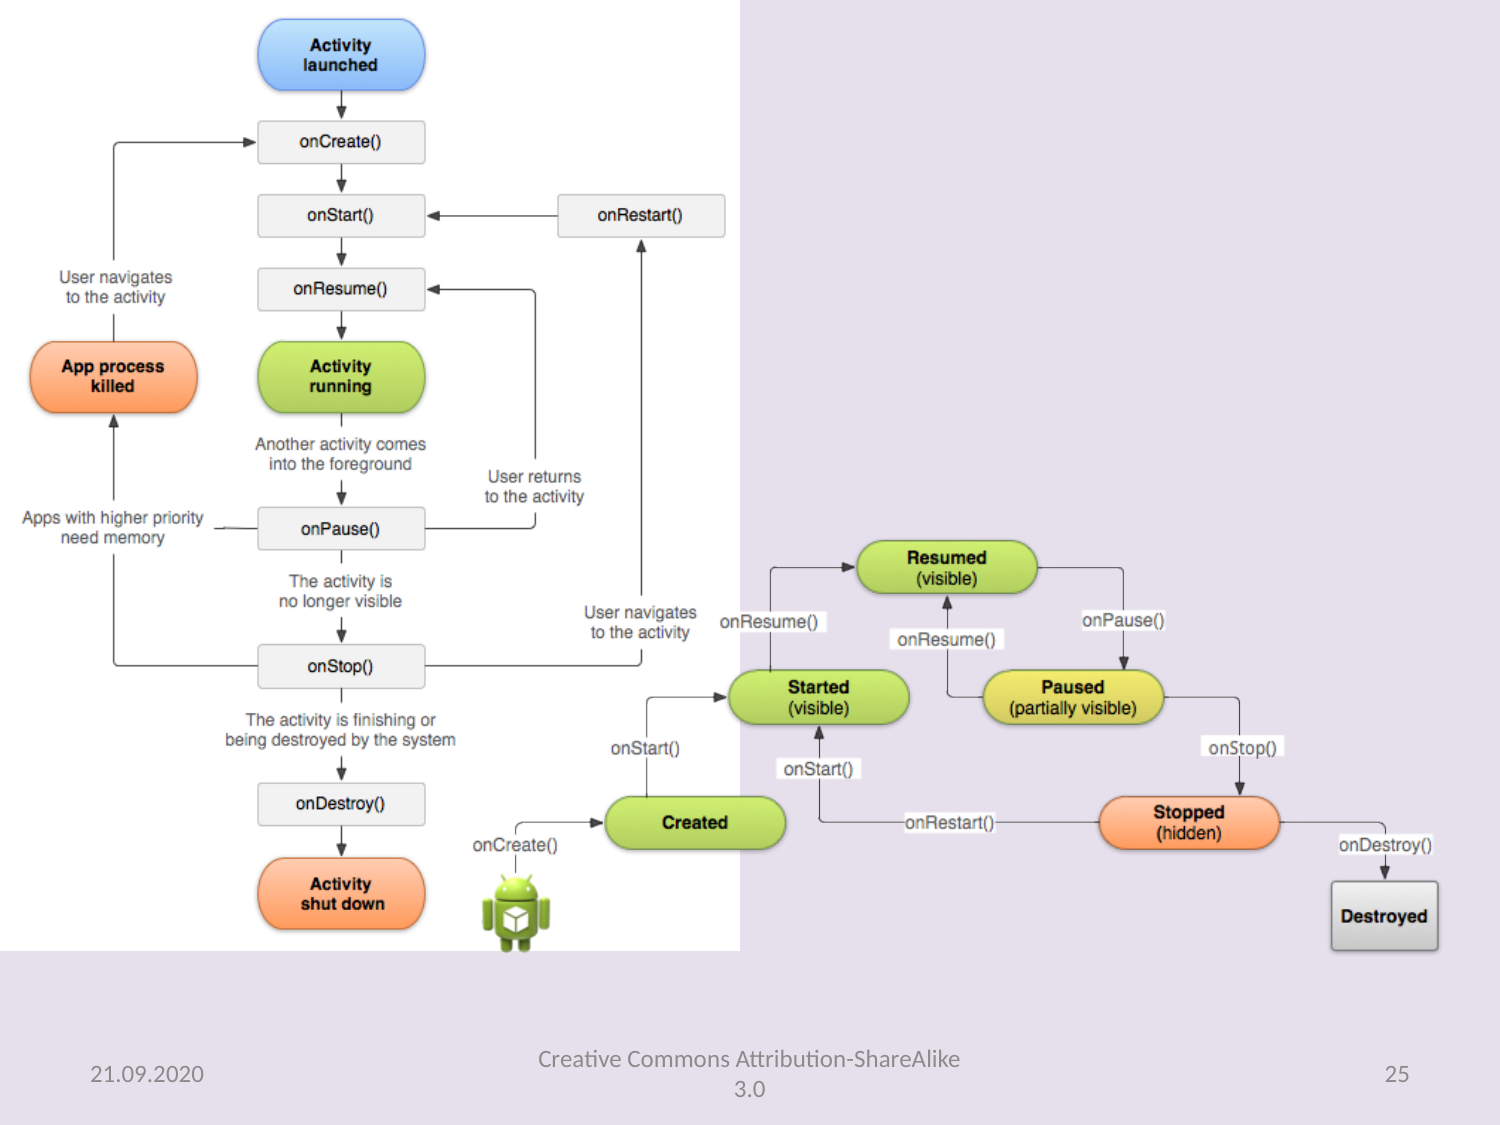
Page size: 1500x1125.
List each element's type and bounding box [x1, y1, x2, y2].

picture [0, 0, 1452, 966]
